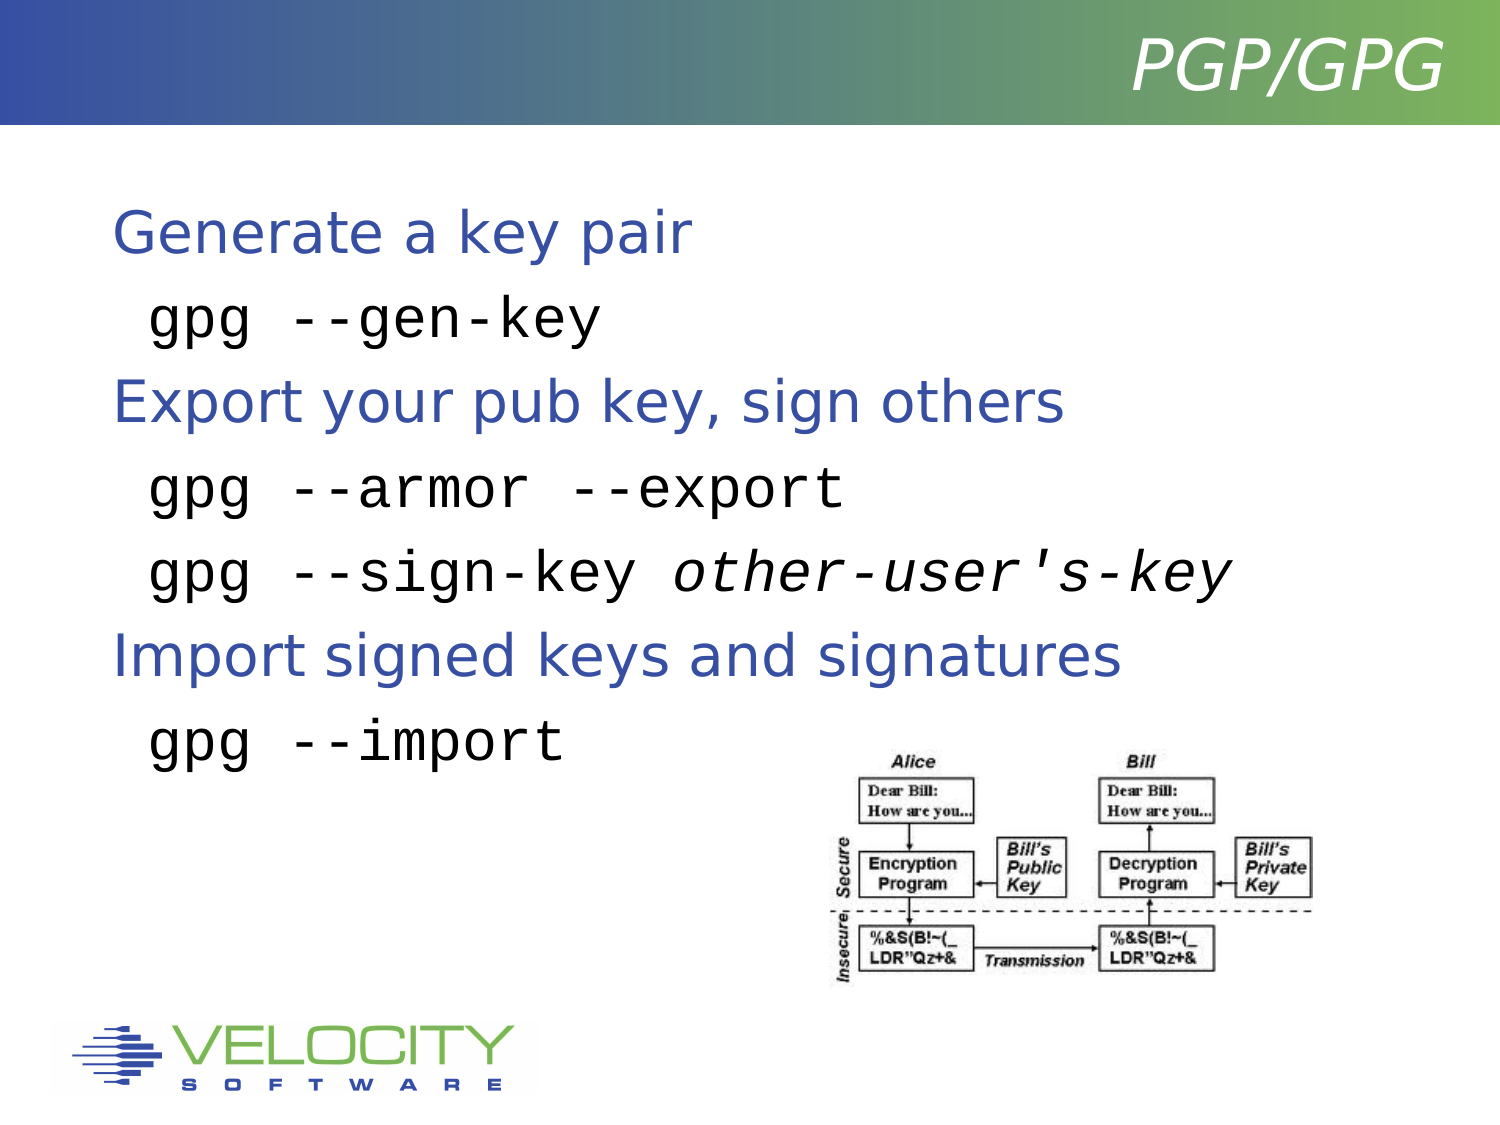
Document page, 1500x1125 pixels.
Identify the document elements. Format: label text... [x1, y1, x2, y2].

title PGP/GPG [62, 12, 1463, 113]
picture [50, 1021, 538, 1094]
picture [829, 749, 1313, 1005]
list Generate a key pair gpg --gen-key Export your pub key, sign others gpg --armor --export gpg --sign-key other-user's-key Import signed keys and signatures gpg --import [70, 187, 1438, 1034]
